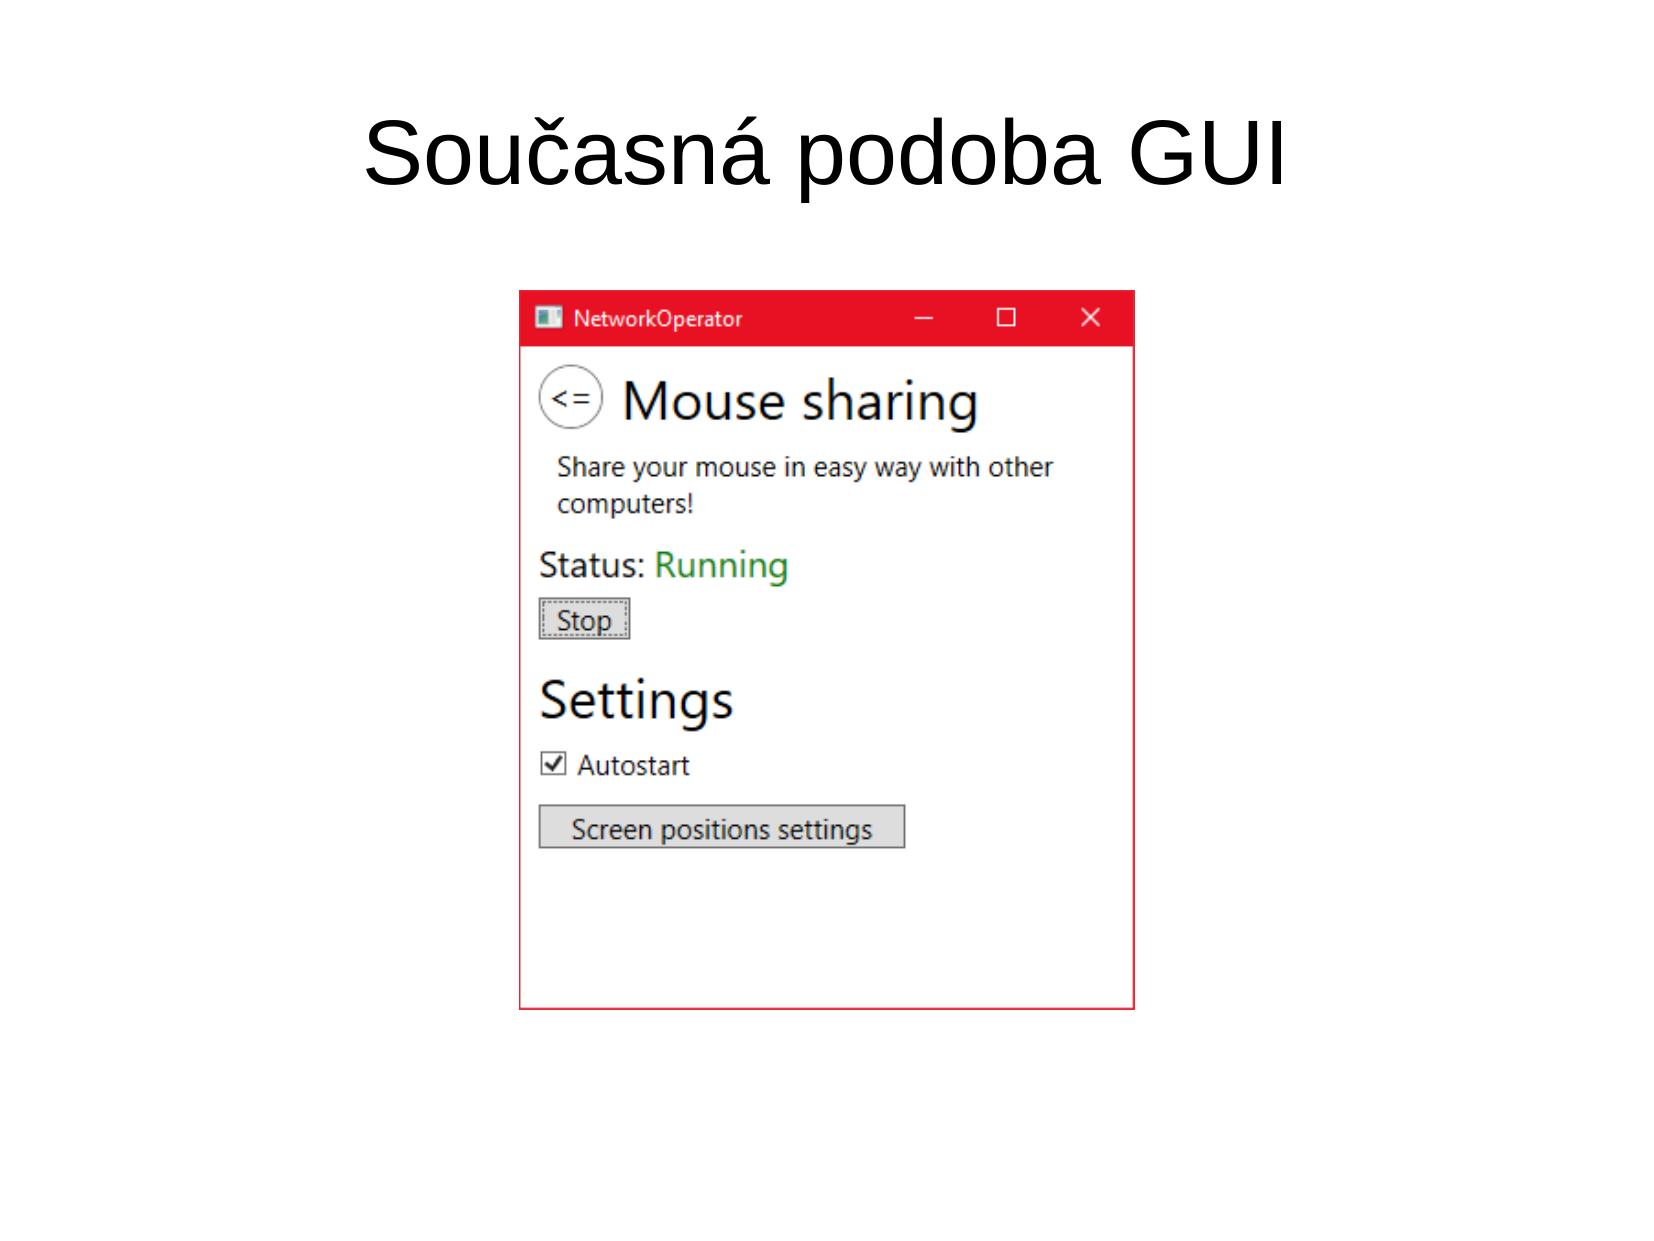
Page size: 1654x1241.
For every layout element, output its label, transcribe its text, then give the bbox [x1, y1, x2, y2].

picture [519, 290, 1135, 1010]
title Současná podoba GUI [82, 49, 1571, 257]
